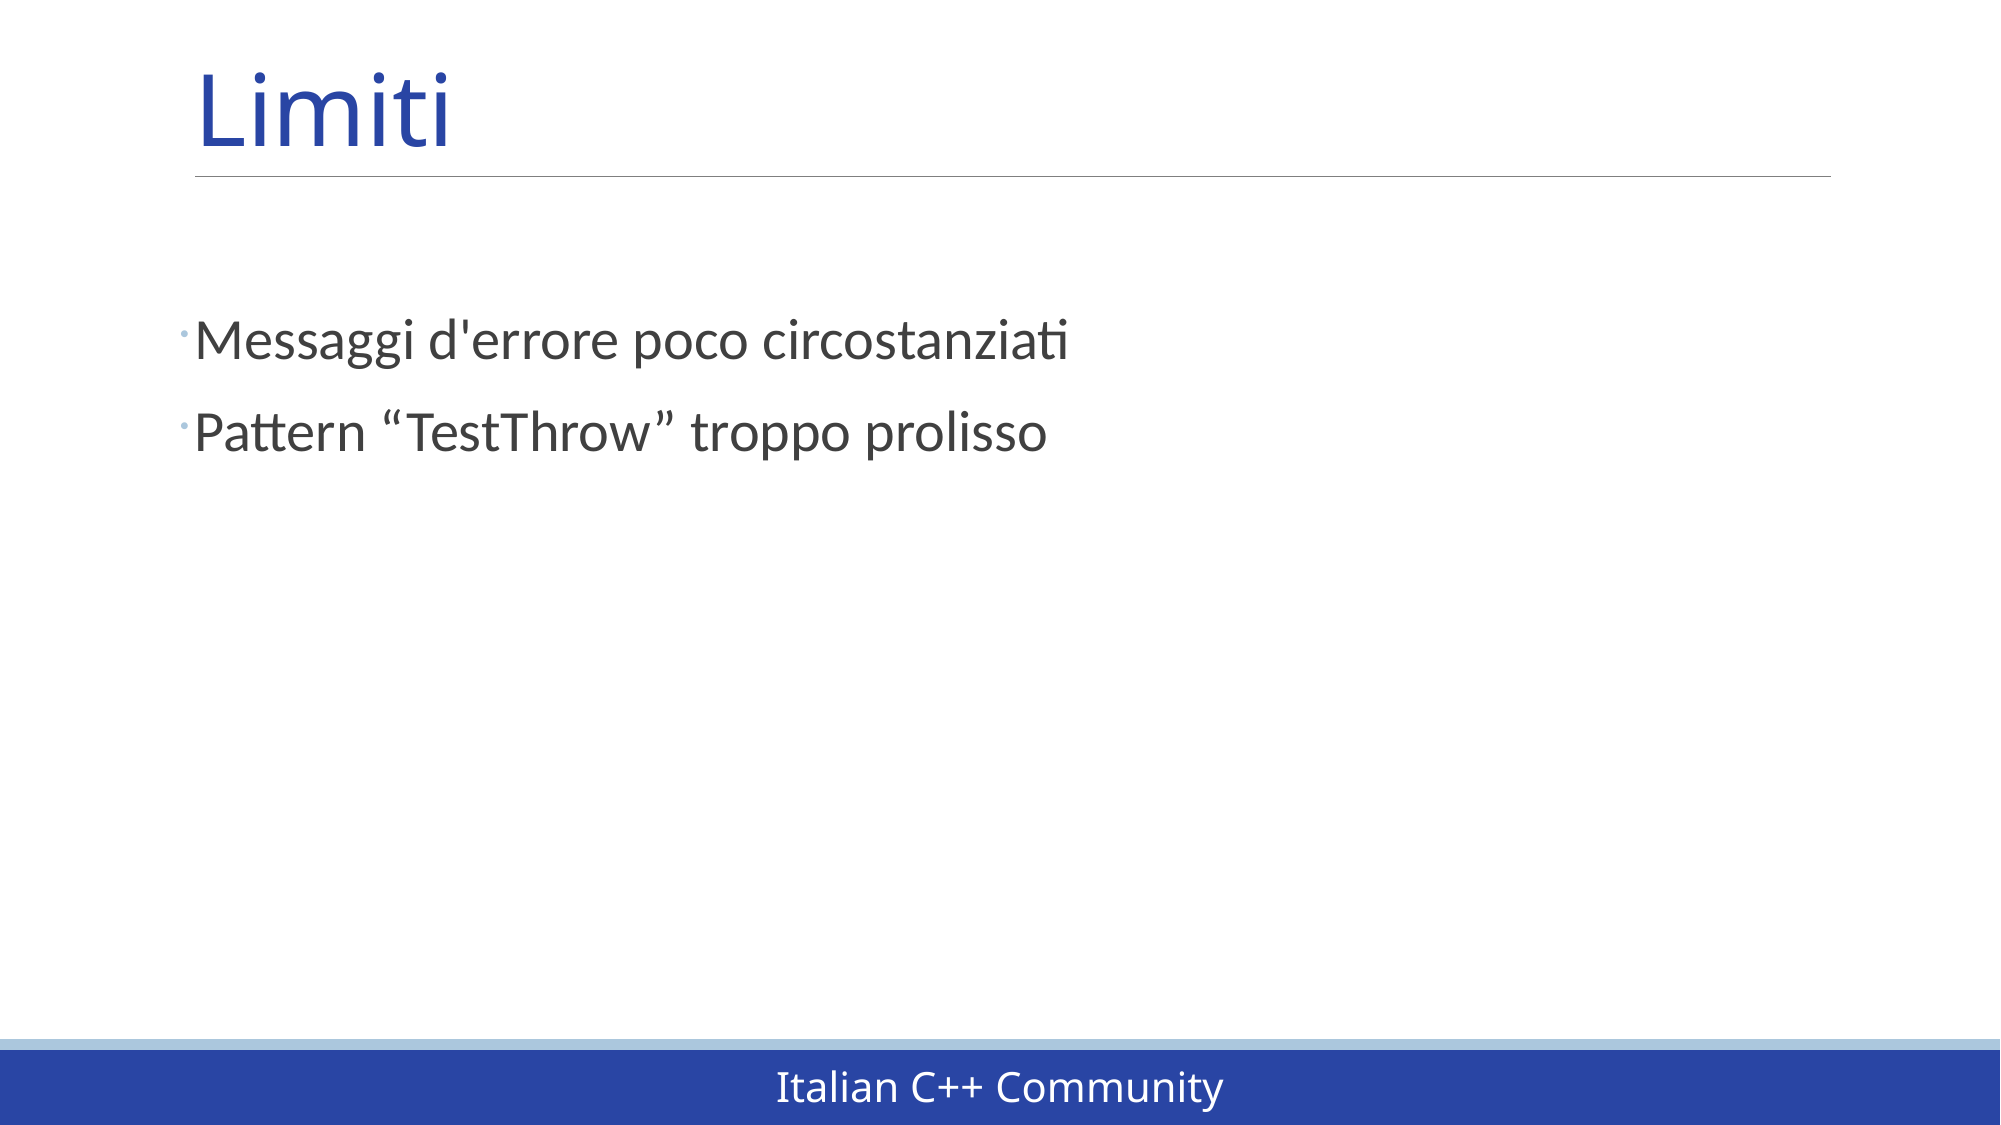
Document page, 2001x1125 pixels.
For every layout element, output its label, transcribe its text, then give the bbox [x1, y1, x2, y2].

title Limiti [179, 2, 1830, 175]
list Messaggi d'errore poco circostanziati Pattern “TestThrow” troppo prolisso [179, 202, 1830, 1011]
